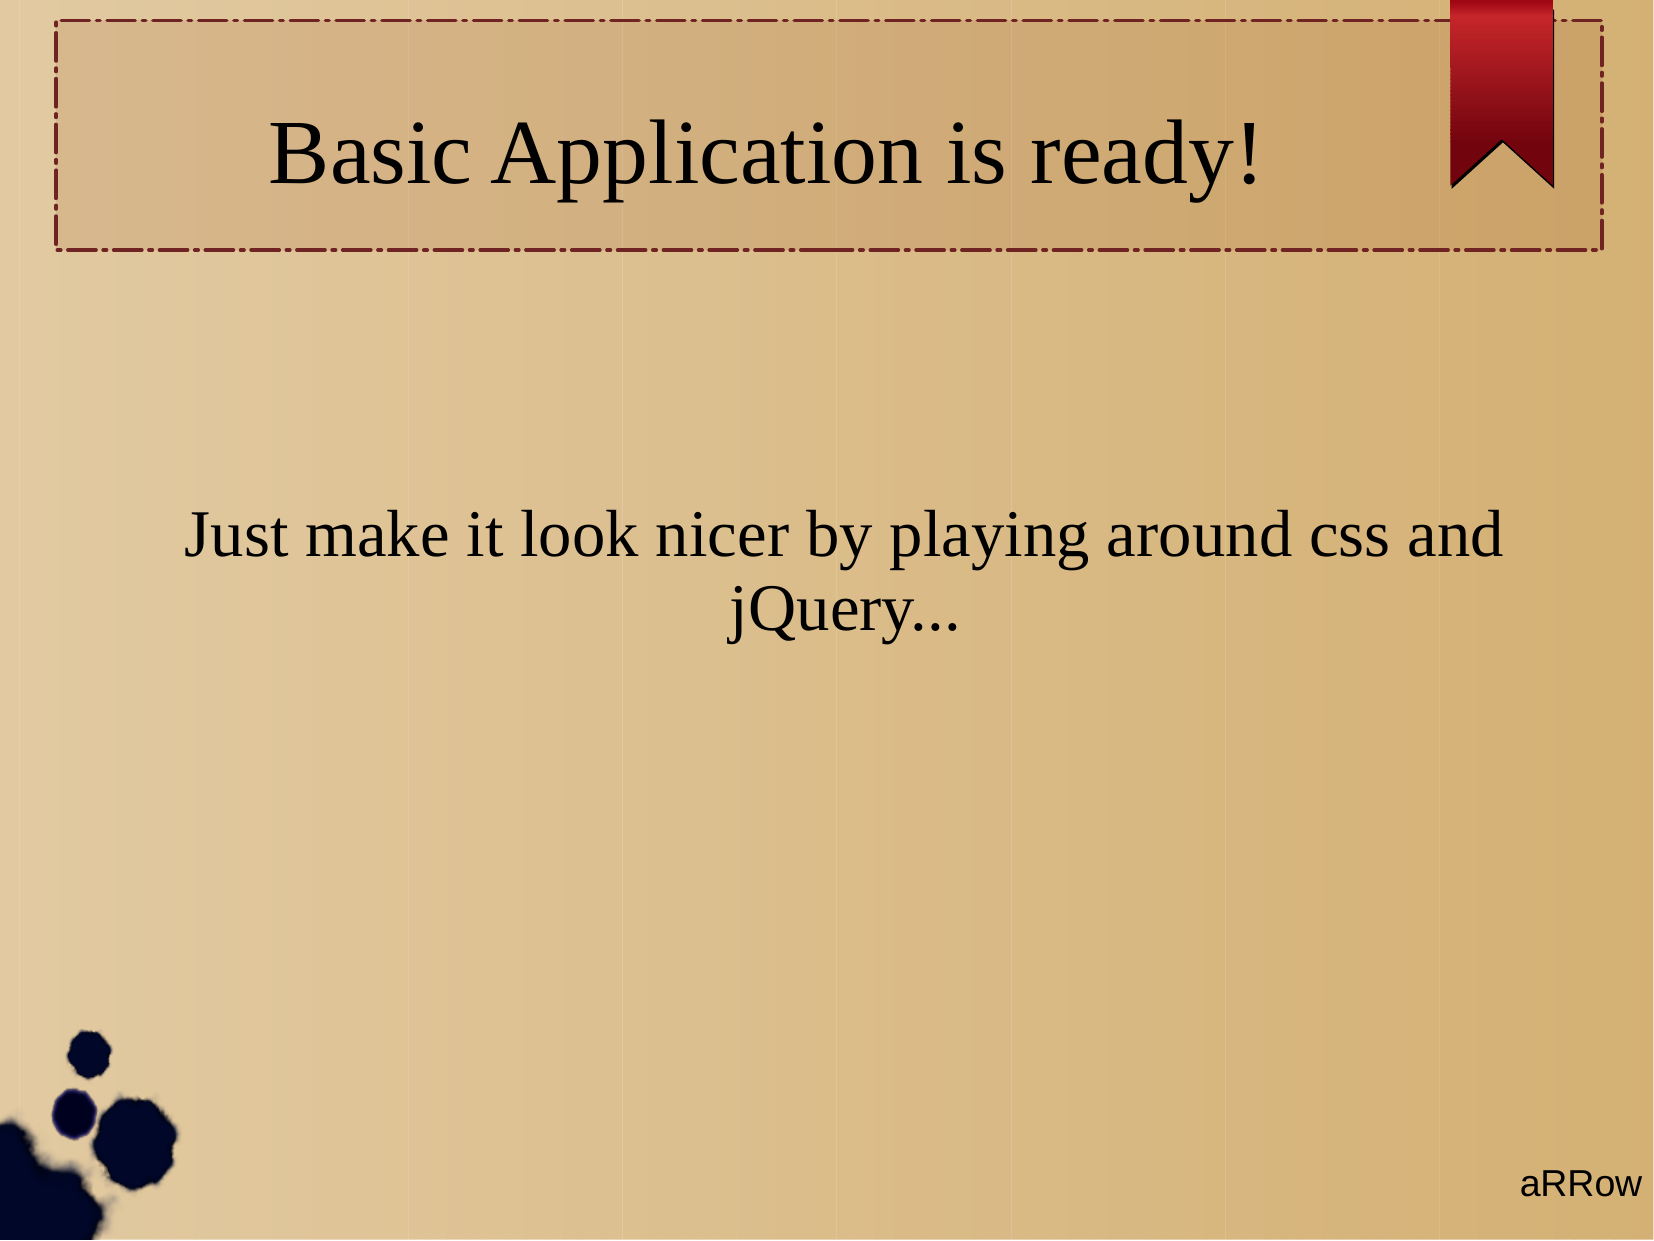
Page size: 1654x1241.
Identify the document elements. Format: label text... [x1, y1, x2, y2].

title Basic Application is ready! [82, 49, 1453, 257]
text_box aRRow [1505, 1155, 1654, 1225]
list Just make it look nicer by playing around css and jQuery... [82, 290, 1538, 1010]
